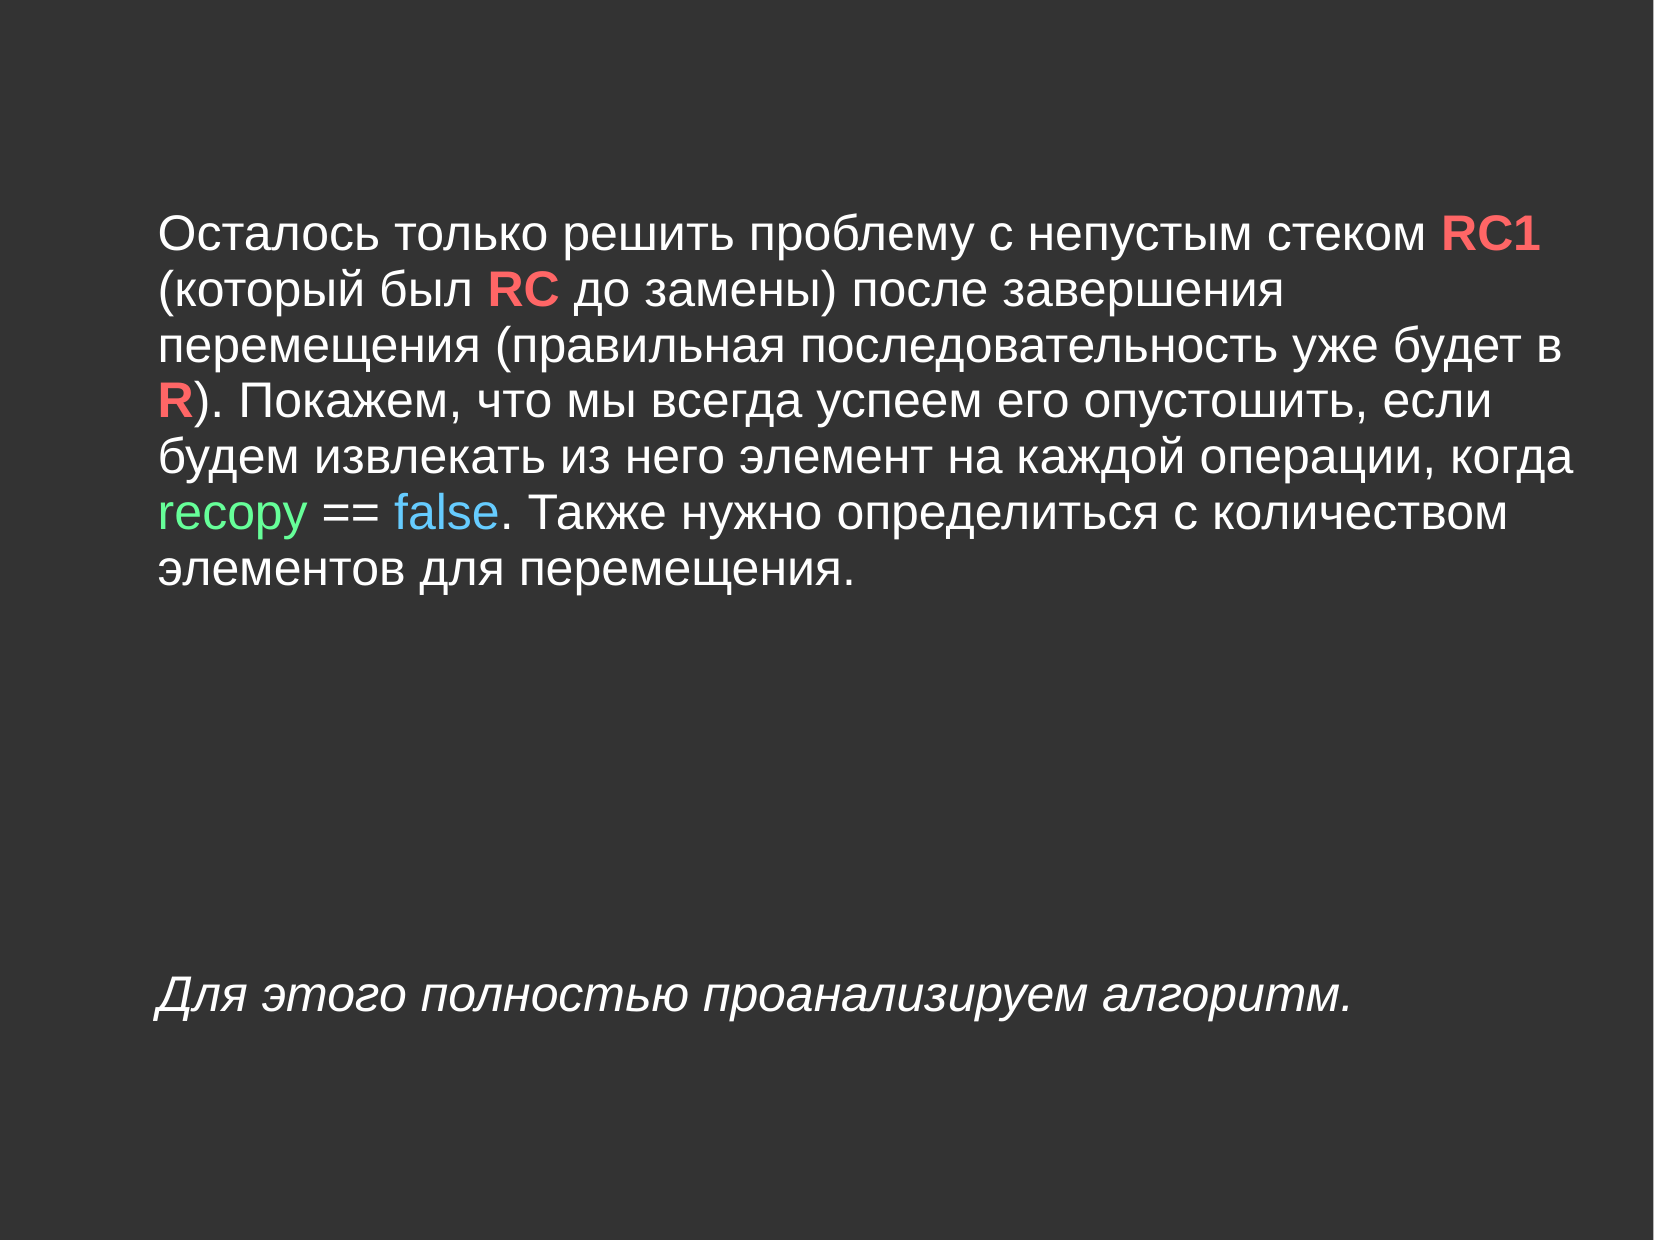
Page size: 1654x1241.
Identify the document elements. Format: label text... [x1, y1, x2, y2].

list Осталось только решить проблему с непустым стеком RC1 (который был RC до замены) после завершения перемещения (правильная последовательность уже будет в R). Покажем, что мы всегда успеем его опустошить, если будем извлекать из него элемент на каждой операции, когда recopy == false. Также нужно определиться с количеством элементов для перемещения. Для этого полностью проанализируем алгоритм. [86, 120, 1576, 1156]
